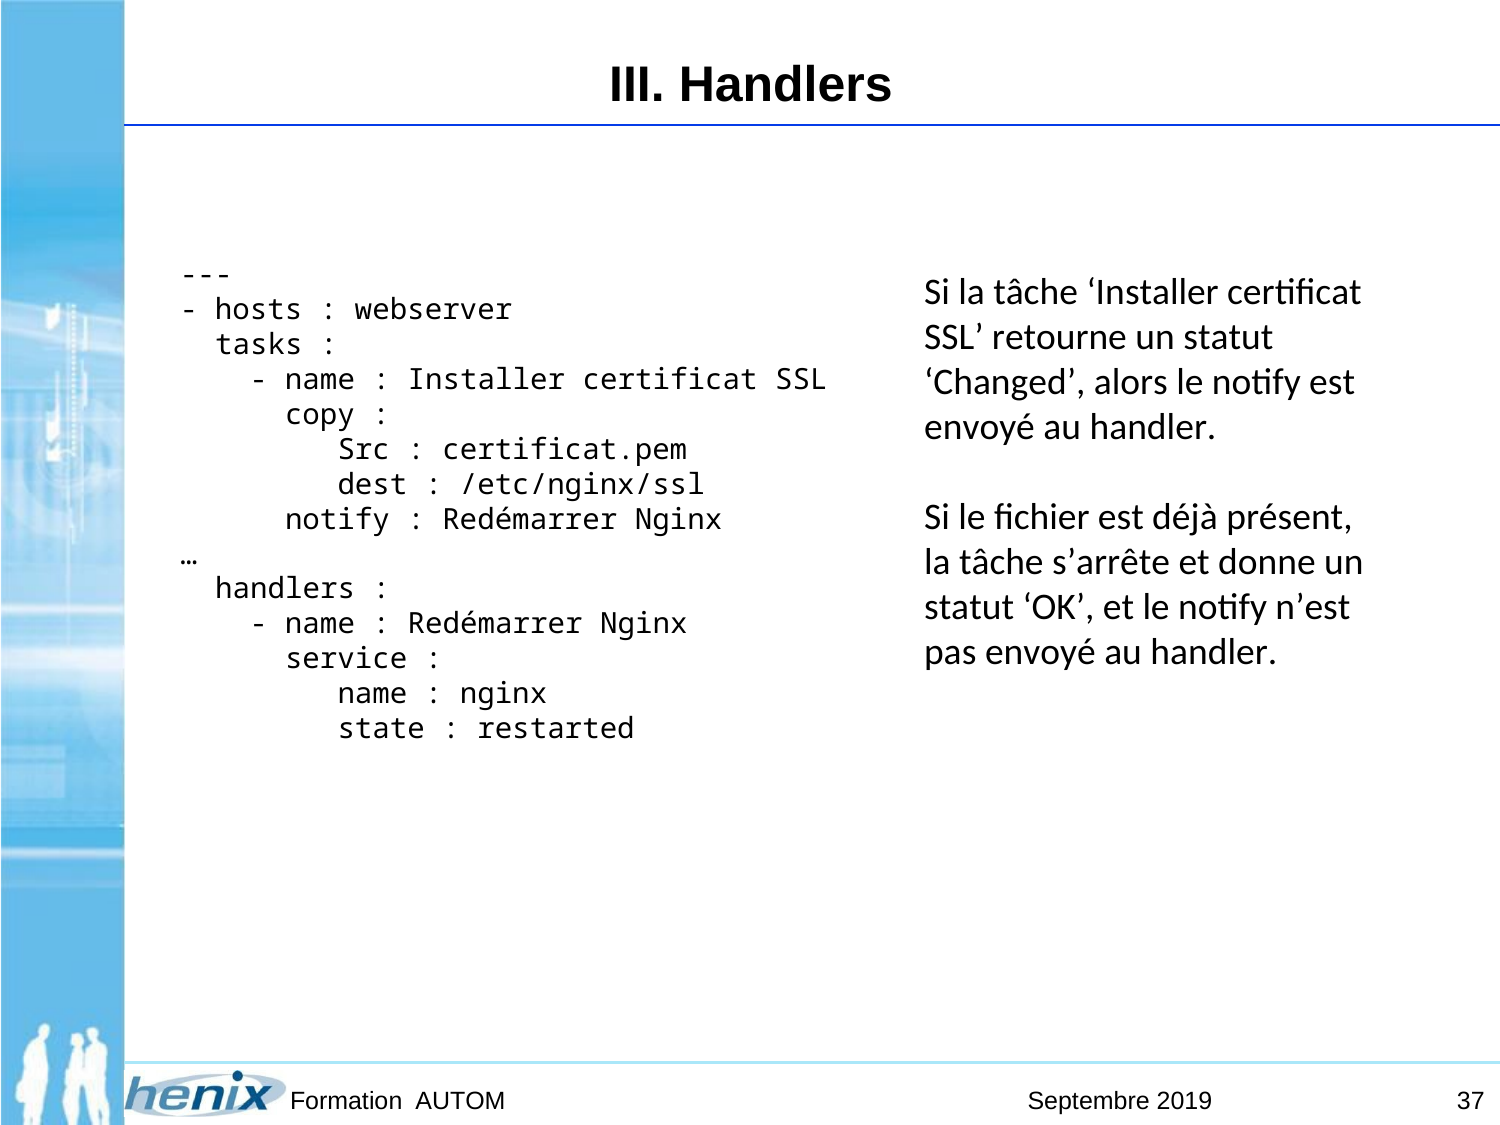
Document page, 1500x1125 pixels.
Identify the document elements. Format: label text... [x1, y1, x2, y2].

text_box III. Handlers [138, 50, 1363, 112]
text_box <numéro> [1452, 1084, 1490, 1115]
picture [0, 0, 126, 1125]
text_box --- - hosts : webserver tasks : - name : Installer certificat SSL copy : Src : certificat.pem dest : /etc/nginx/ssl notify : Redémarrer Nginx … handlers : - name : Redémarrer Nginx service : name : nginx state : restarted [165, 247, 863, 893]
text_box Septembre 2019 [1025, 1084, 1323, 1115]
text_box Si la tâche ‘Installer certificat SSL’ retourne un statut ‘Changed’, alors le notify est envoyé au handler. Si le fichier est déjà présent, la tâche s’arrête et donne un statut ‘OK’, et le notify n’est pas envoyé au handler. [909, 259, 1394, 680]
text_box [123, 1070, 287, 1117]
text_box Formation AUTOM [288, 1084, 507, 1115]
